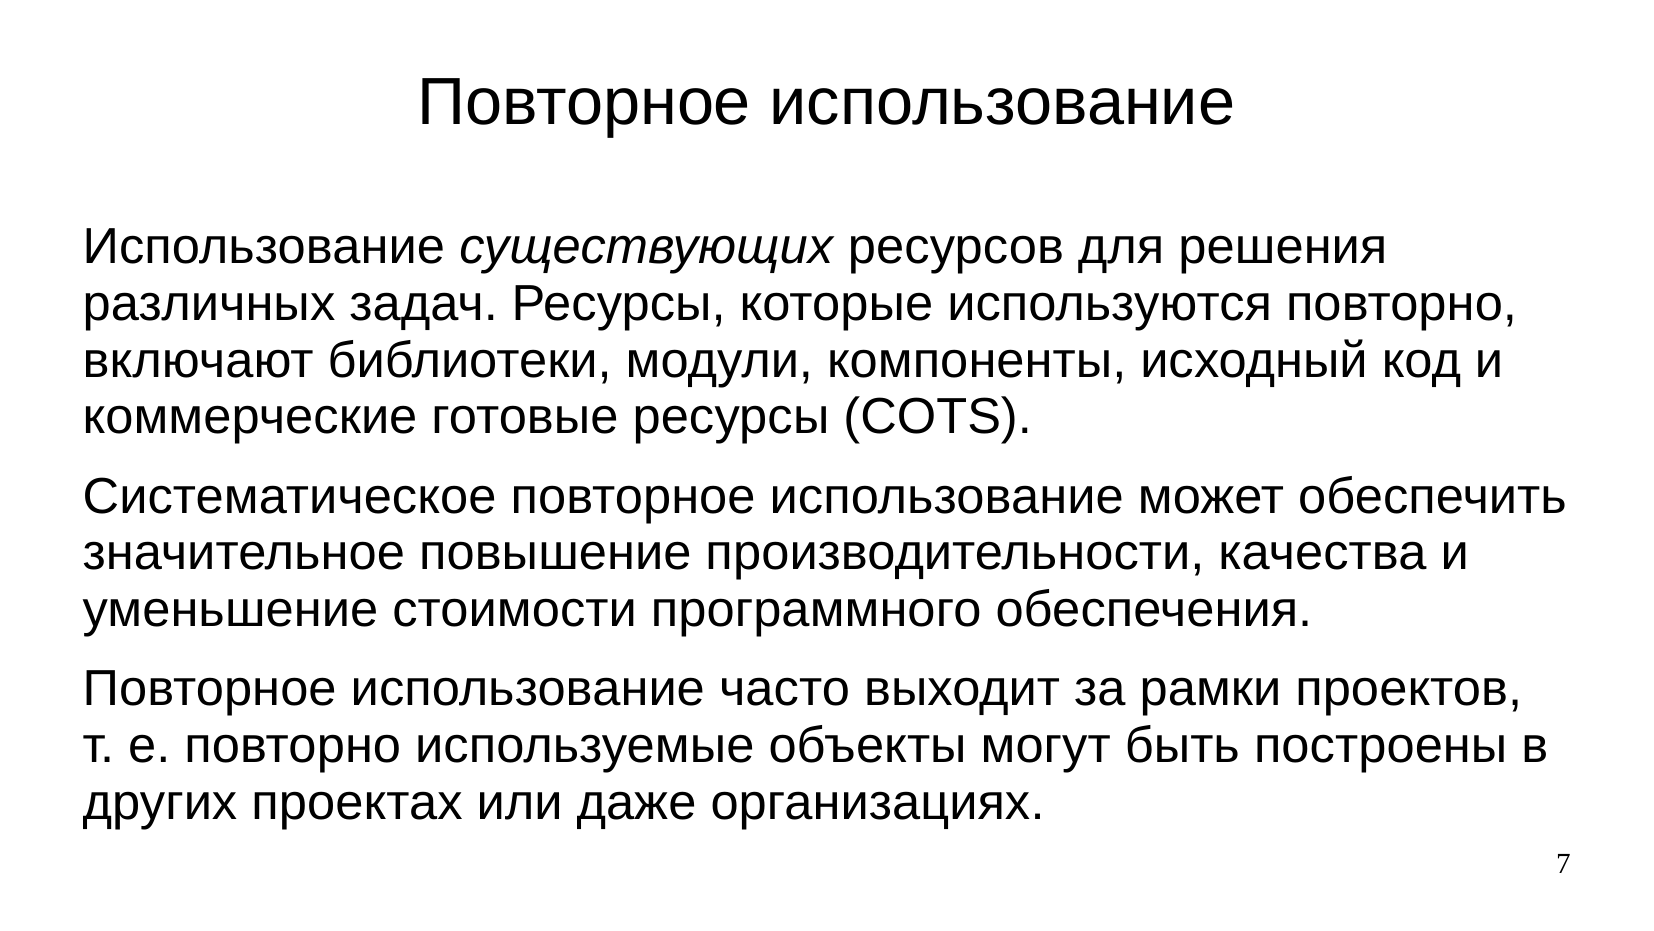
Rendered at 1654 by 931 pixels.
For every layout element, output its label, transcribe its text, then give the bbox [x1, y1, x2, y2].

list Использование существующих ресурсов для решения различных задач. Ресурсы, которые используются повторно, включают библиотеки, модули, компоненты, исходный код и коммерческие готовые ресурсы (COTS). Систематическое повторное использование может обеспечить значительное повышение производительности, качества и уменьшение стоимости программного обеспечения. Повторное использование часто выходит за рамки проектов, т. е. повторно используемые объекты могут быть построены в других проектах или даже организациях. [82, 217, 1571, 857]
title Повторное использование [82, 60, 1571, 142]
